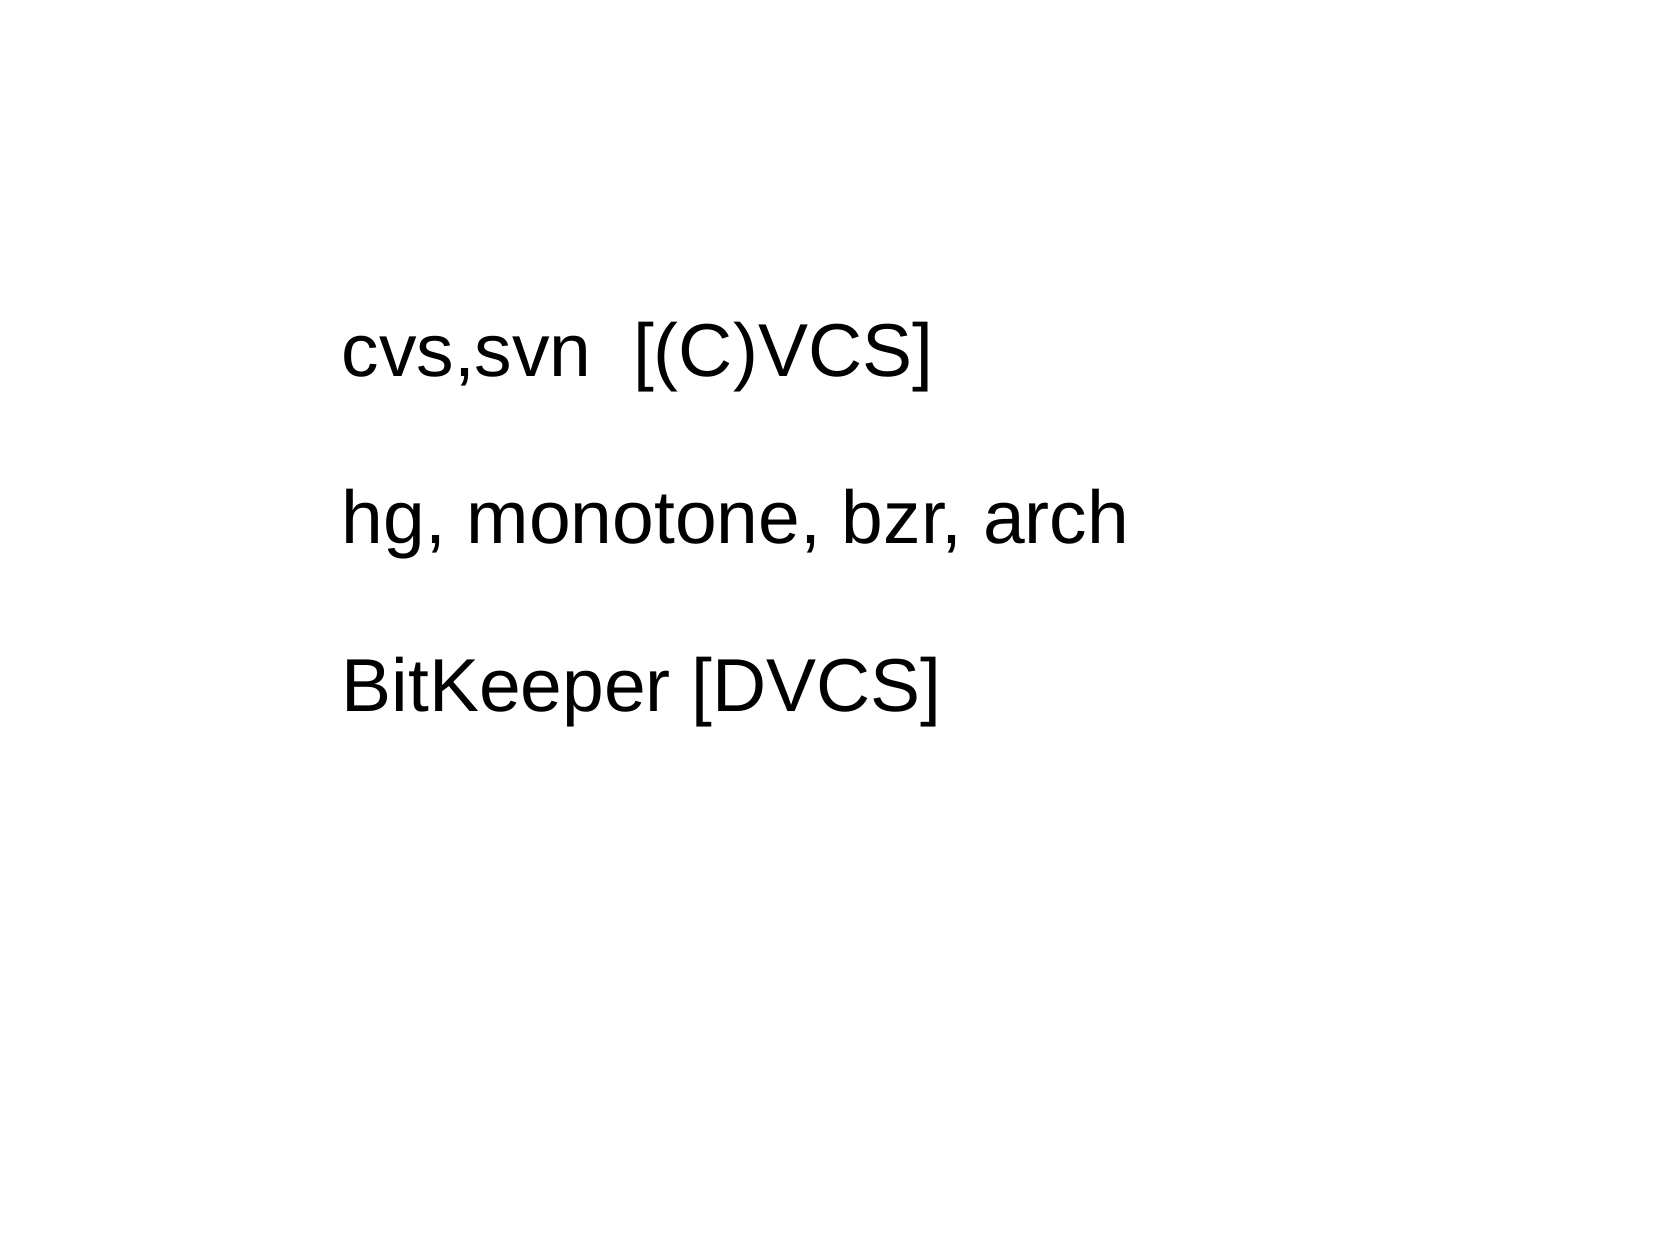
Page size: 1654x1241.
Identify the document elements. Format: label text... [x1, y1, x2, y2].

text_box cvs,svn [(C)VCS] hg, monotone, bzr, arch BitKeeper [DVCS] [327, 216, 1218, 851]
